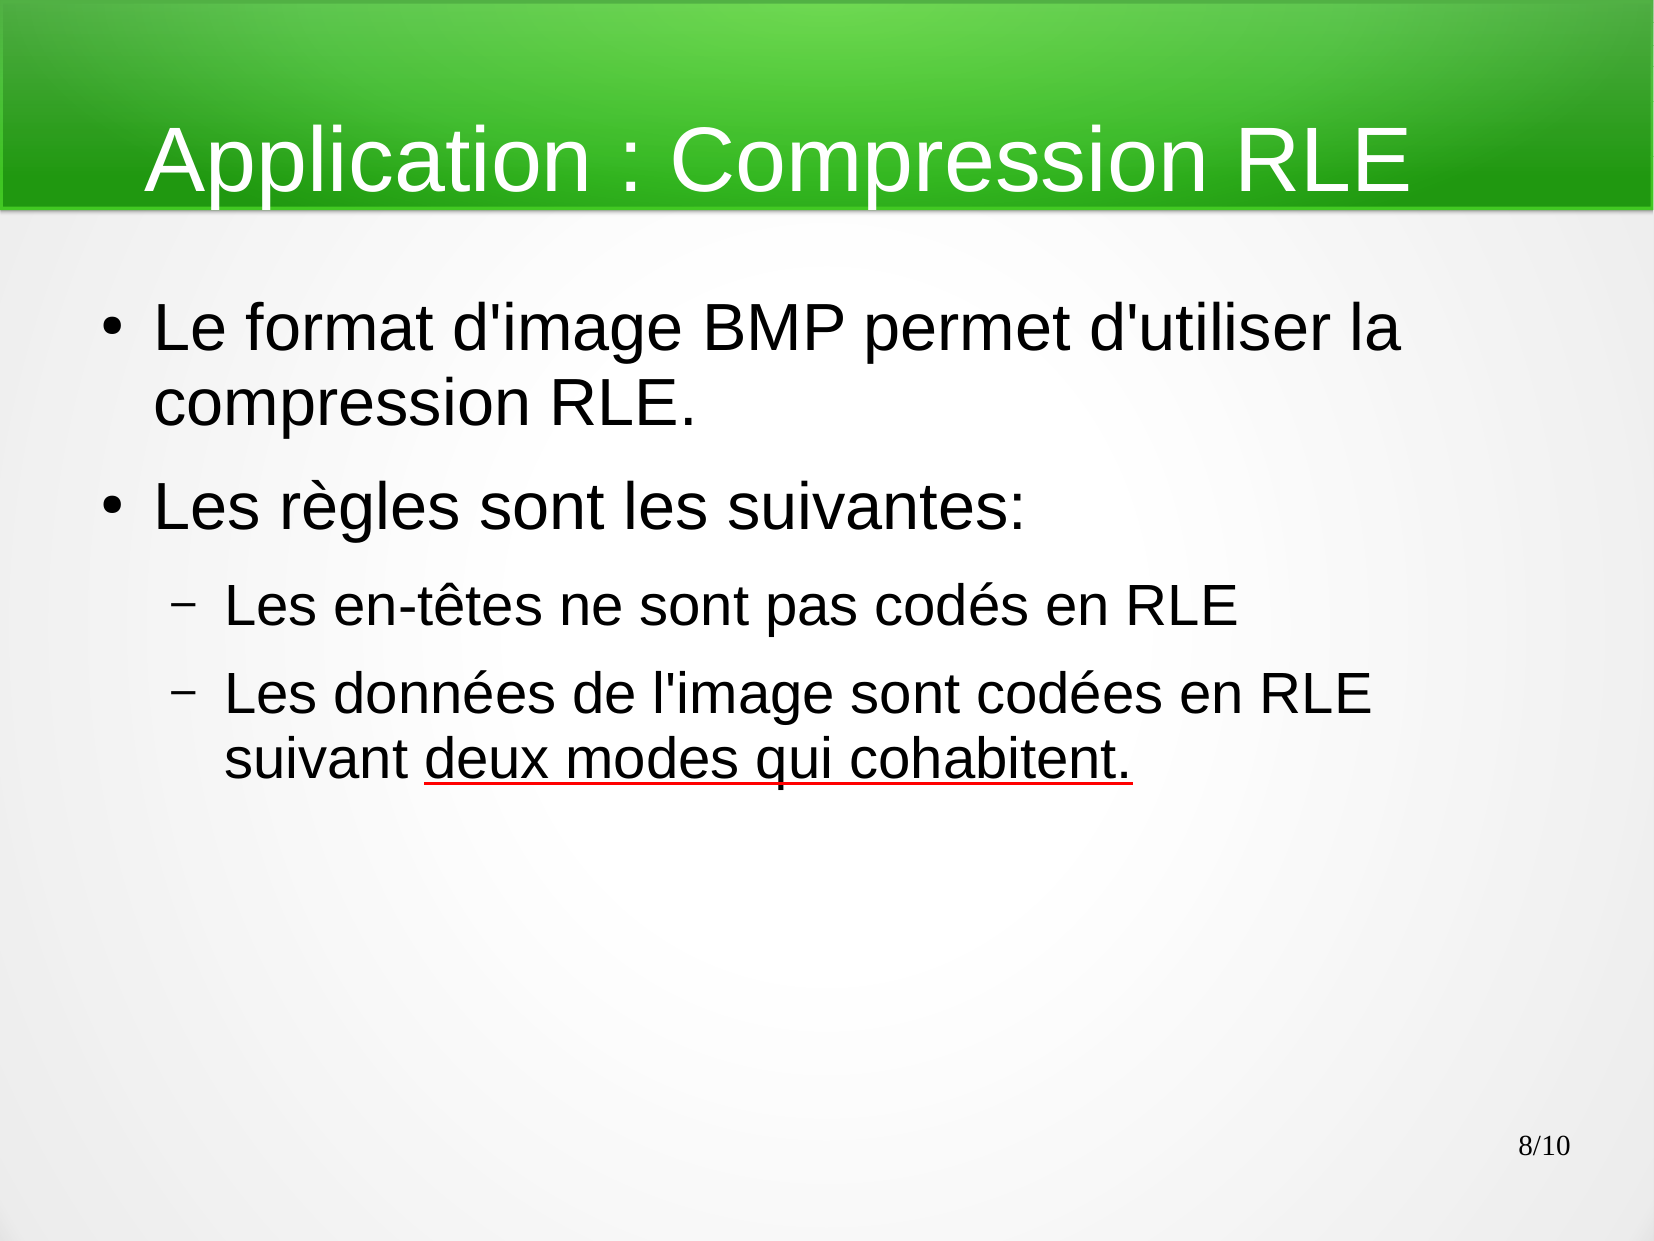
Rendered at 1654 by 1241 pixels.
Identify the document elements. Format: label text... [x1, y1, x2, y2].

title Application : Compression RLE [70, 56, 1489, 263]
list Le format d'image BMP permet d'utiliser la compression RLE. Les règles sont les suivantes: Les en-têtes ne sont pas codés en RLE Les données de l'image sont codées en RLE suivant deux modes qui cohabitent. [82, 290, 1538, 1010]
